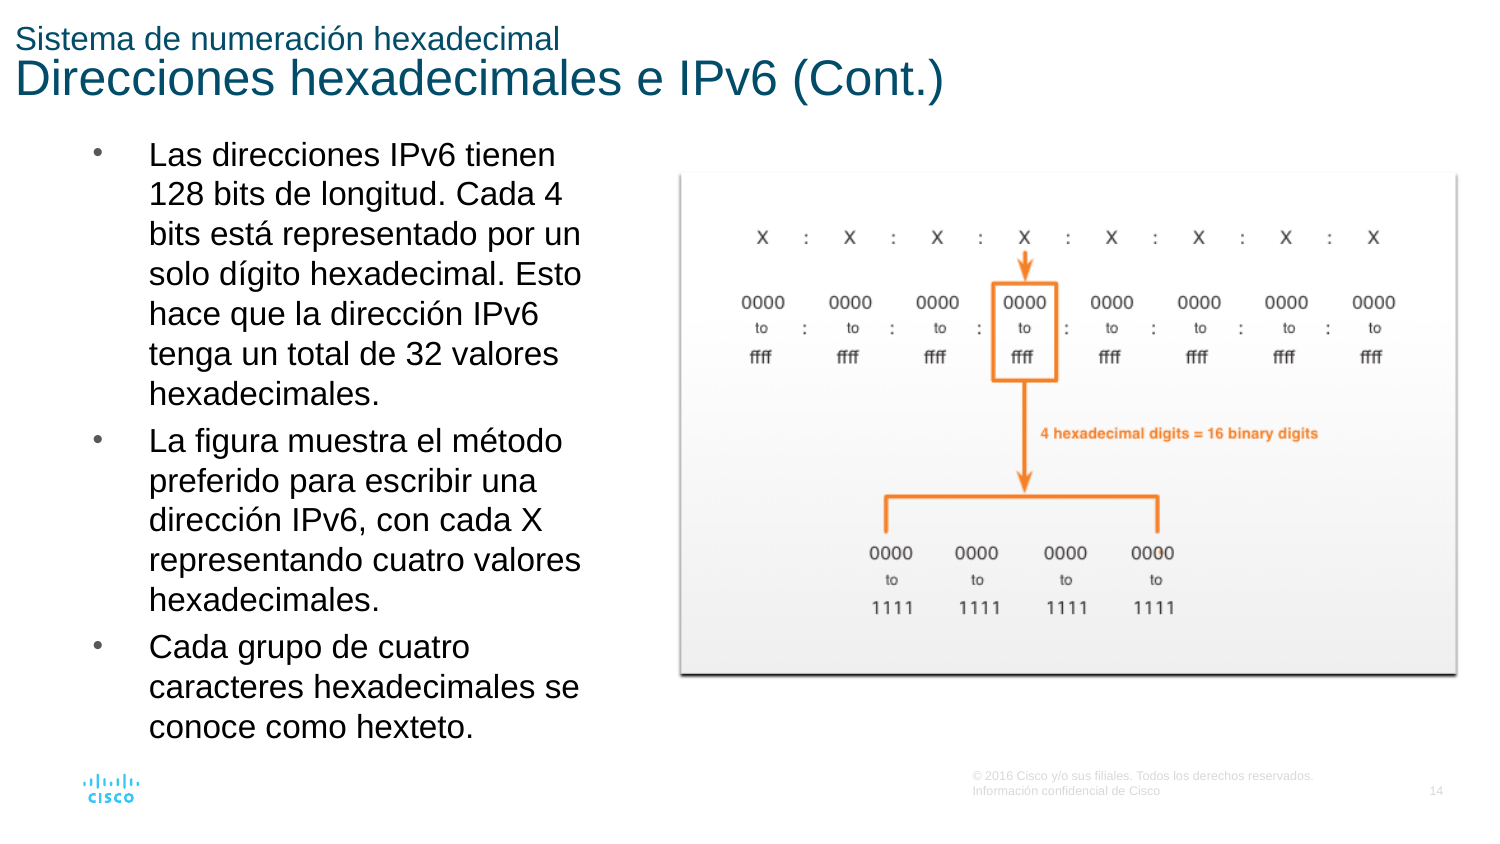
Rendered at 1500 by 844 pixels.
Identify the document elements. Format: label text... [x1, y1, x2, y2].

picture [670, 155, 1468, 688]
title Sistema de numeración hexadecimal Direcciones hexadecimales e IPv6 (Cont.) [0, 5, 1369, 126]
list Las direcciones IPv6 tienen 128 bits de longitud. Cada 4 bits está representado por un solo dígito hexadecimal. Esto hace que la dirección IPv6 tenga un total de 32 valores hexadecimales. La figura muestra el método preferido para escribir una dirección IPv6, con cada X representando cuatro valores hexadecimales. Cada grupo de cuatro caracteres hexadecimales se conoce como hexteto. [77, 125, 625, 726]
